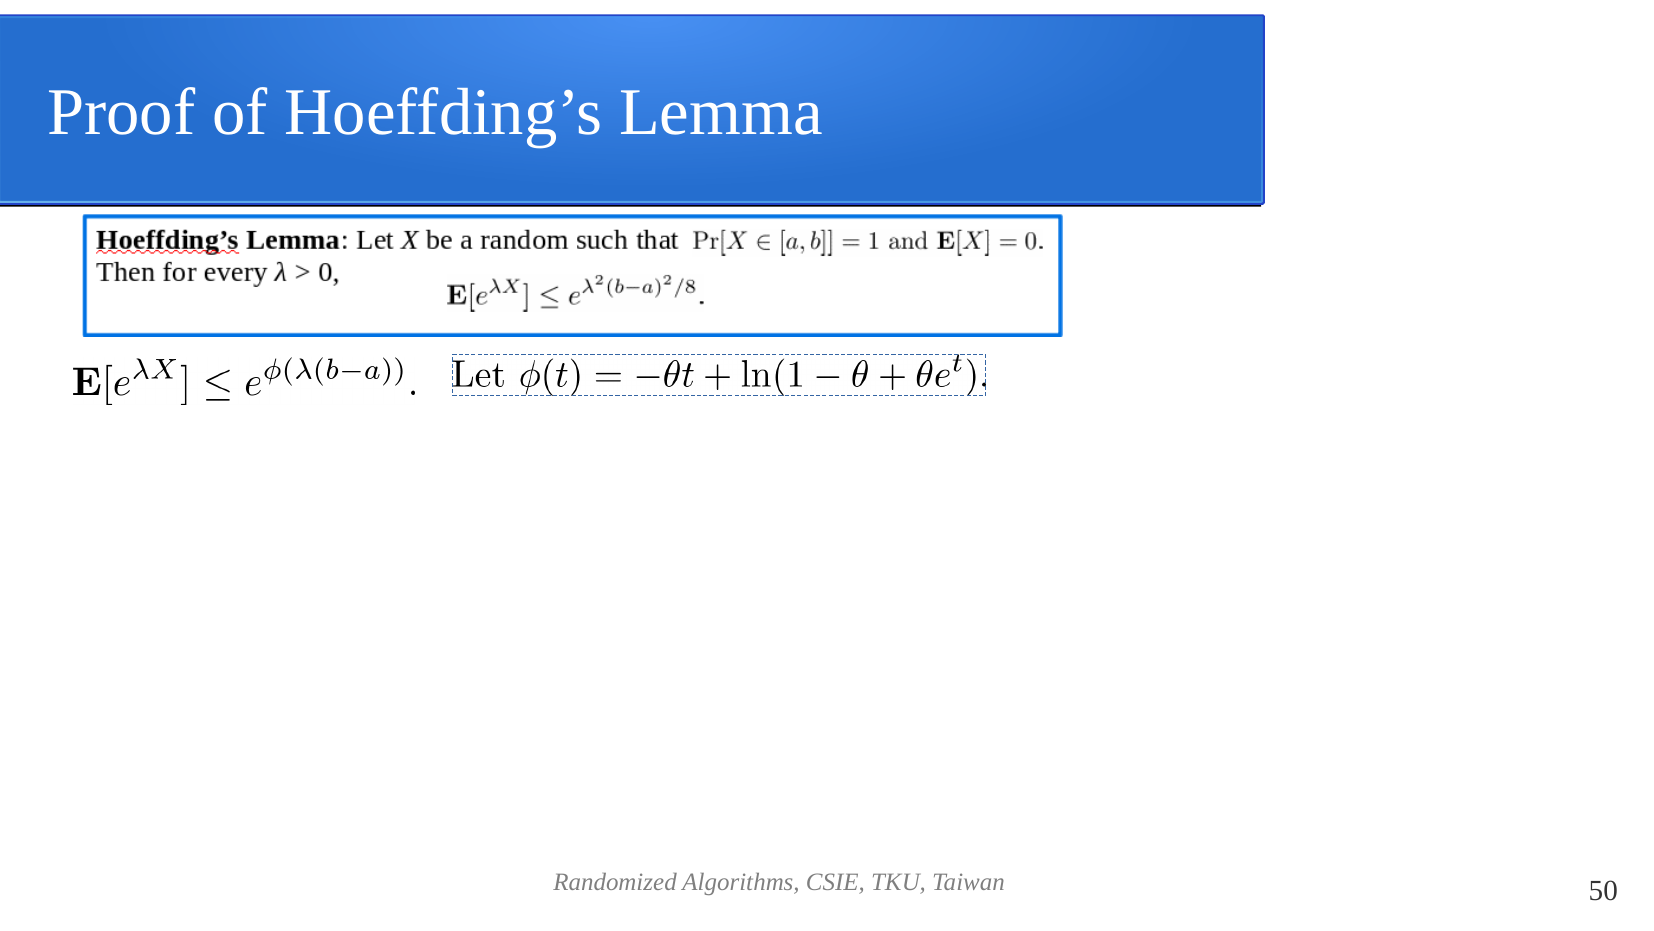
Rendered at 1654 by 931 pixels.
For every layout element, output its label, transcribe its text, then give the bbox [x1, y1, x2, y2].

title Proof of Hoeffding’s Lemma [47, 35, 1199, 189]
picture [452, 354, 986, 396]
picture [73, 357, 415, 406]
picture [82, 212, 1063, 337]
